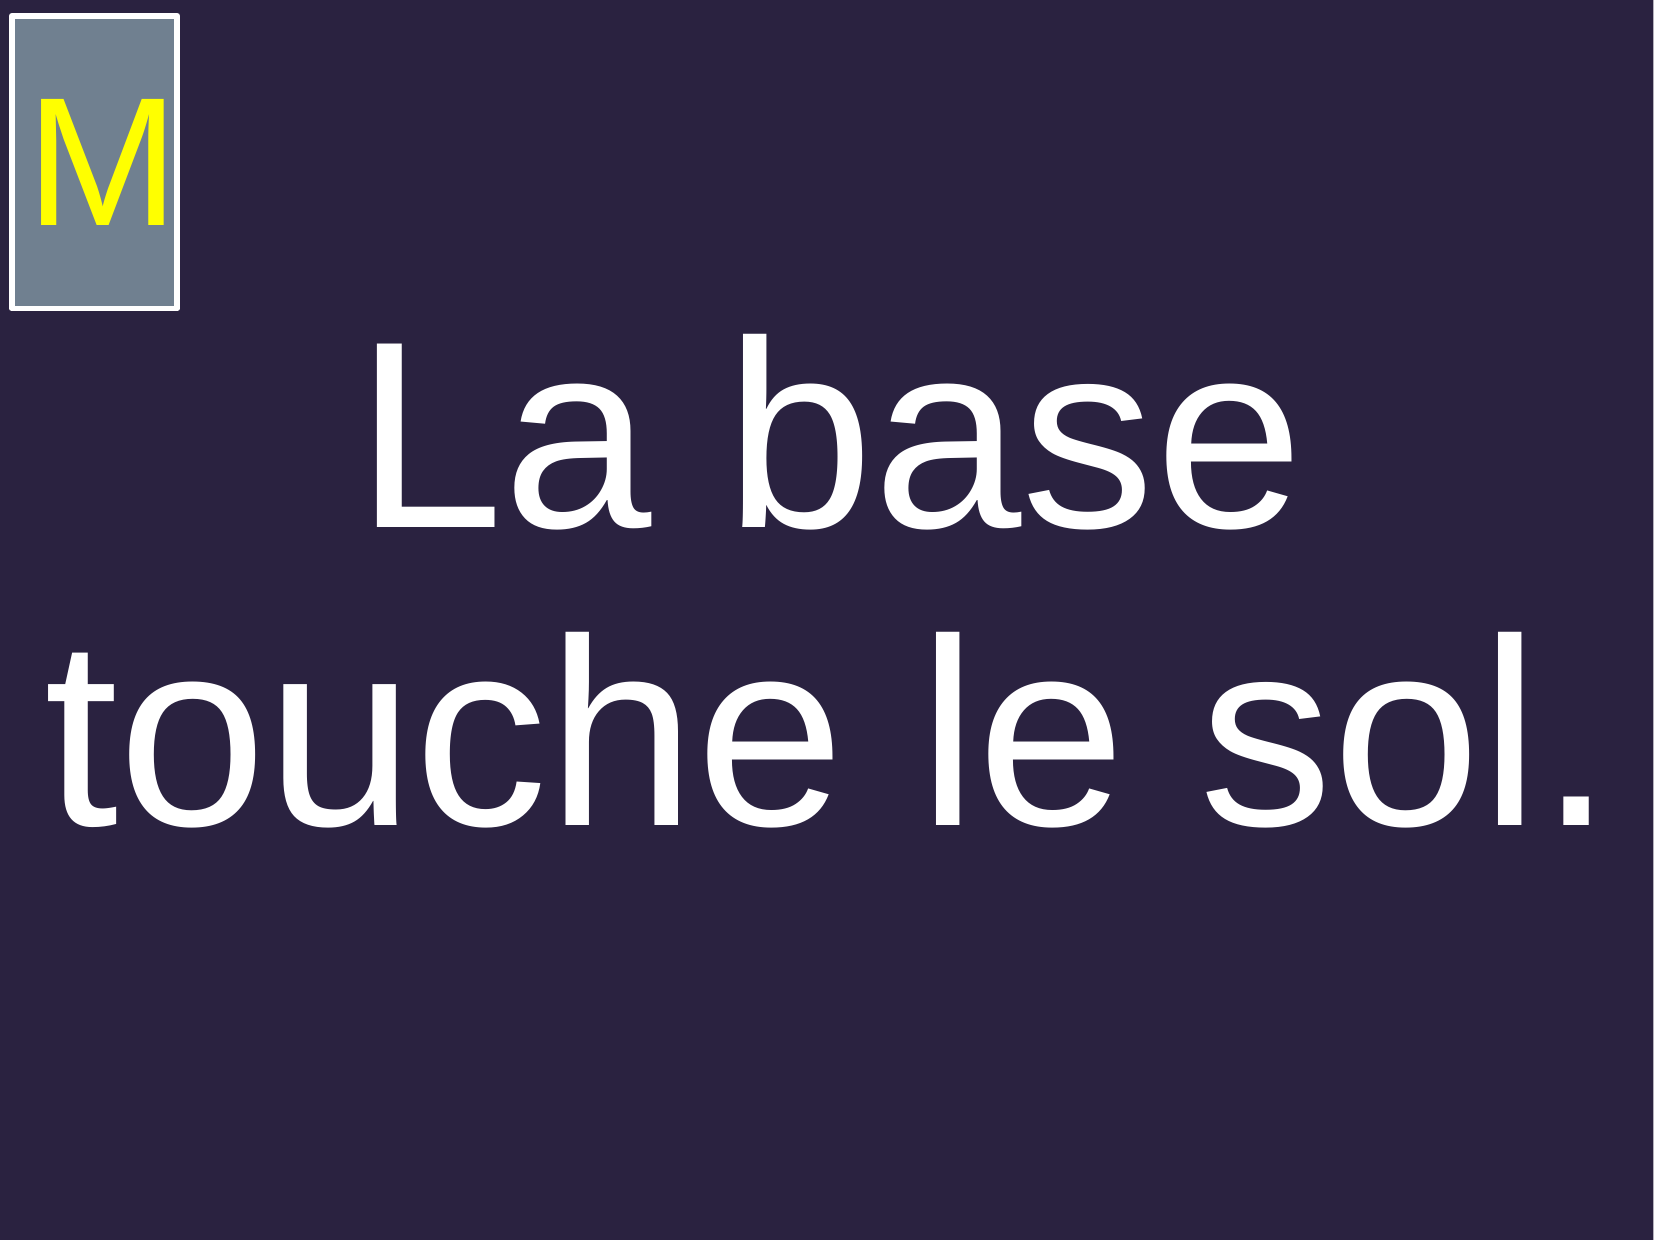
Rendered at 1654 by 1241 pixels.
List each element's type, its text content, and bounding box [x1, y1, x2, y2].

text_box M [11, 15, 178, 309]
title La base touche le sol. [2, 286, 1654, 883]
